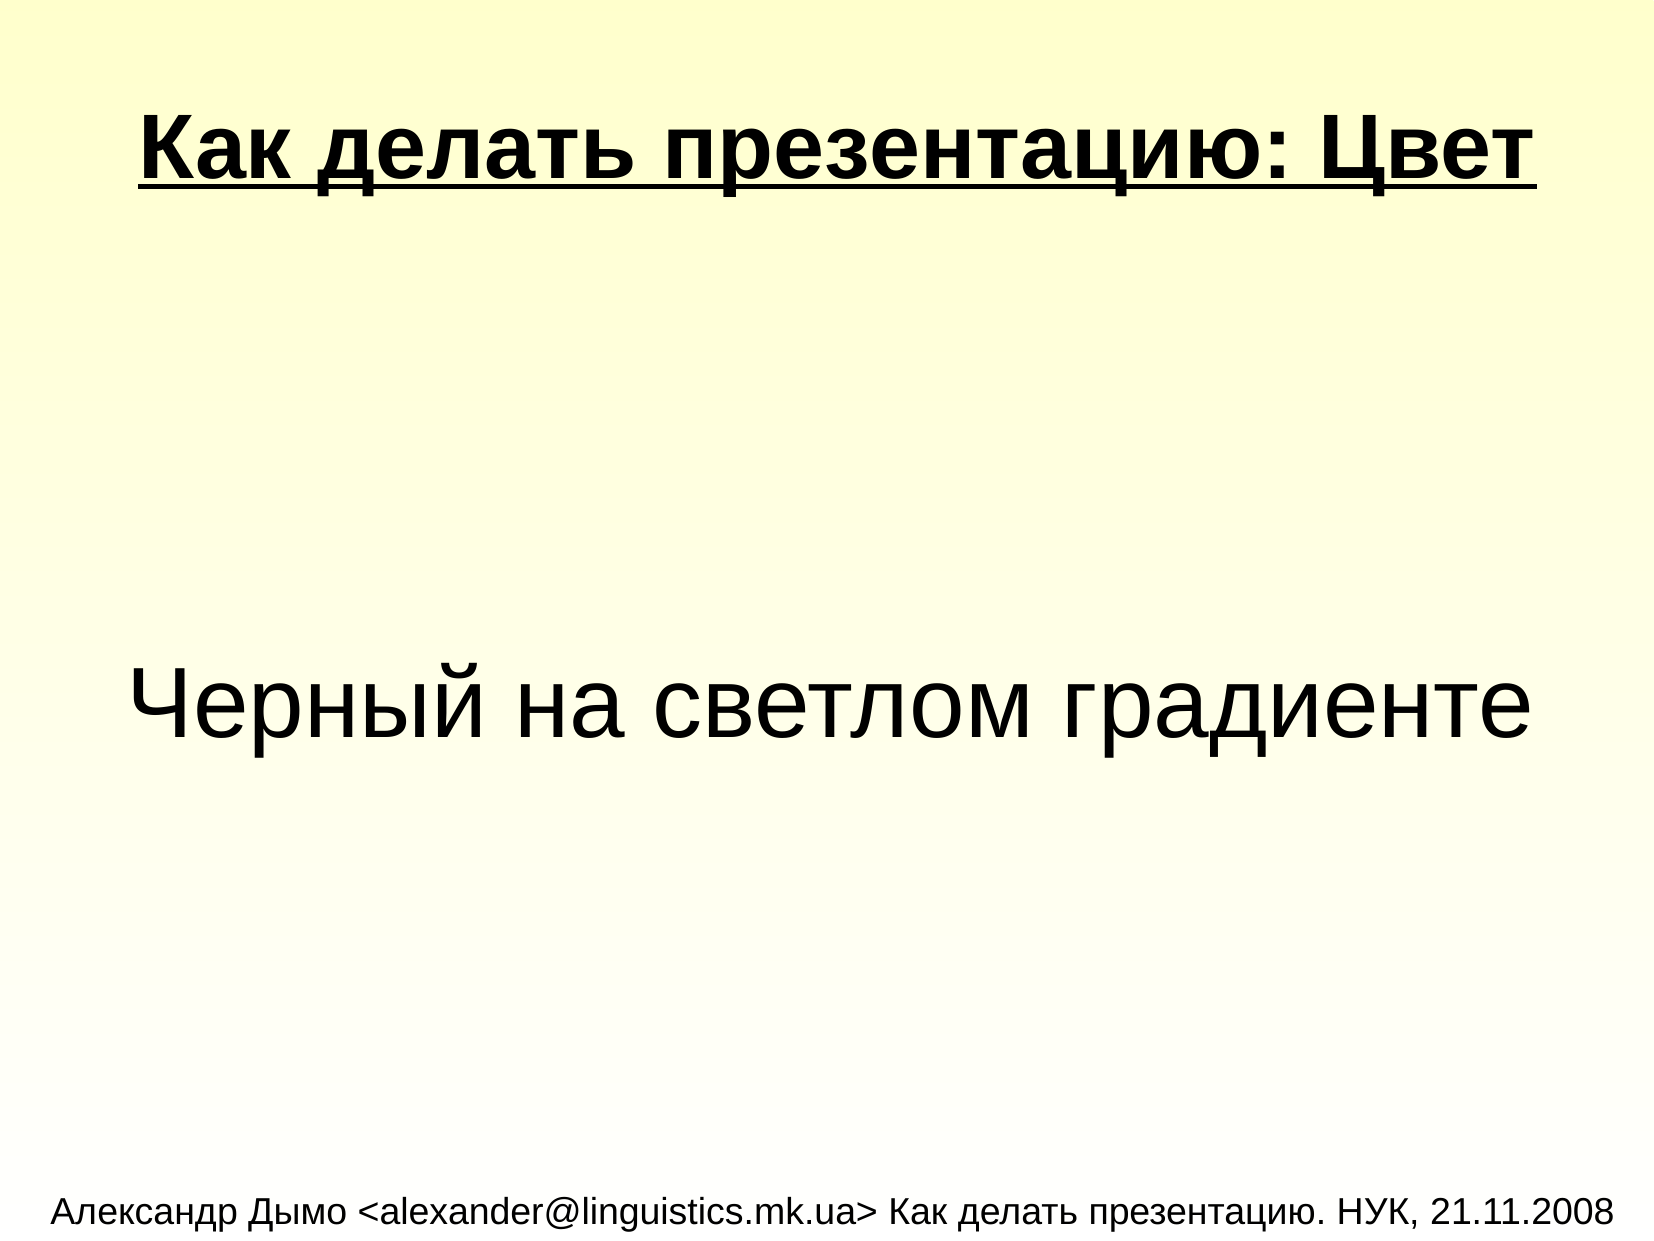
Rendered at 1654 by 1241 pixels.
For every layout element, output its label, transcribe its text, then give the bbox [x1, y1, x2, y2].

text_box Александр Дымо <alexander@linguistics.mk.ua> Как делать презентацию. НУК, 21.11.2008 [35, 1183, 1631, 1240]
title Как делать презентацию: Цвет [31, 43, 1644, 251]
subtitle Черный на светлом градиенте [86, 224, 1575, 1125]
